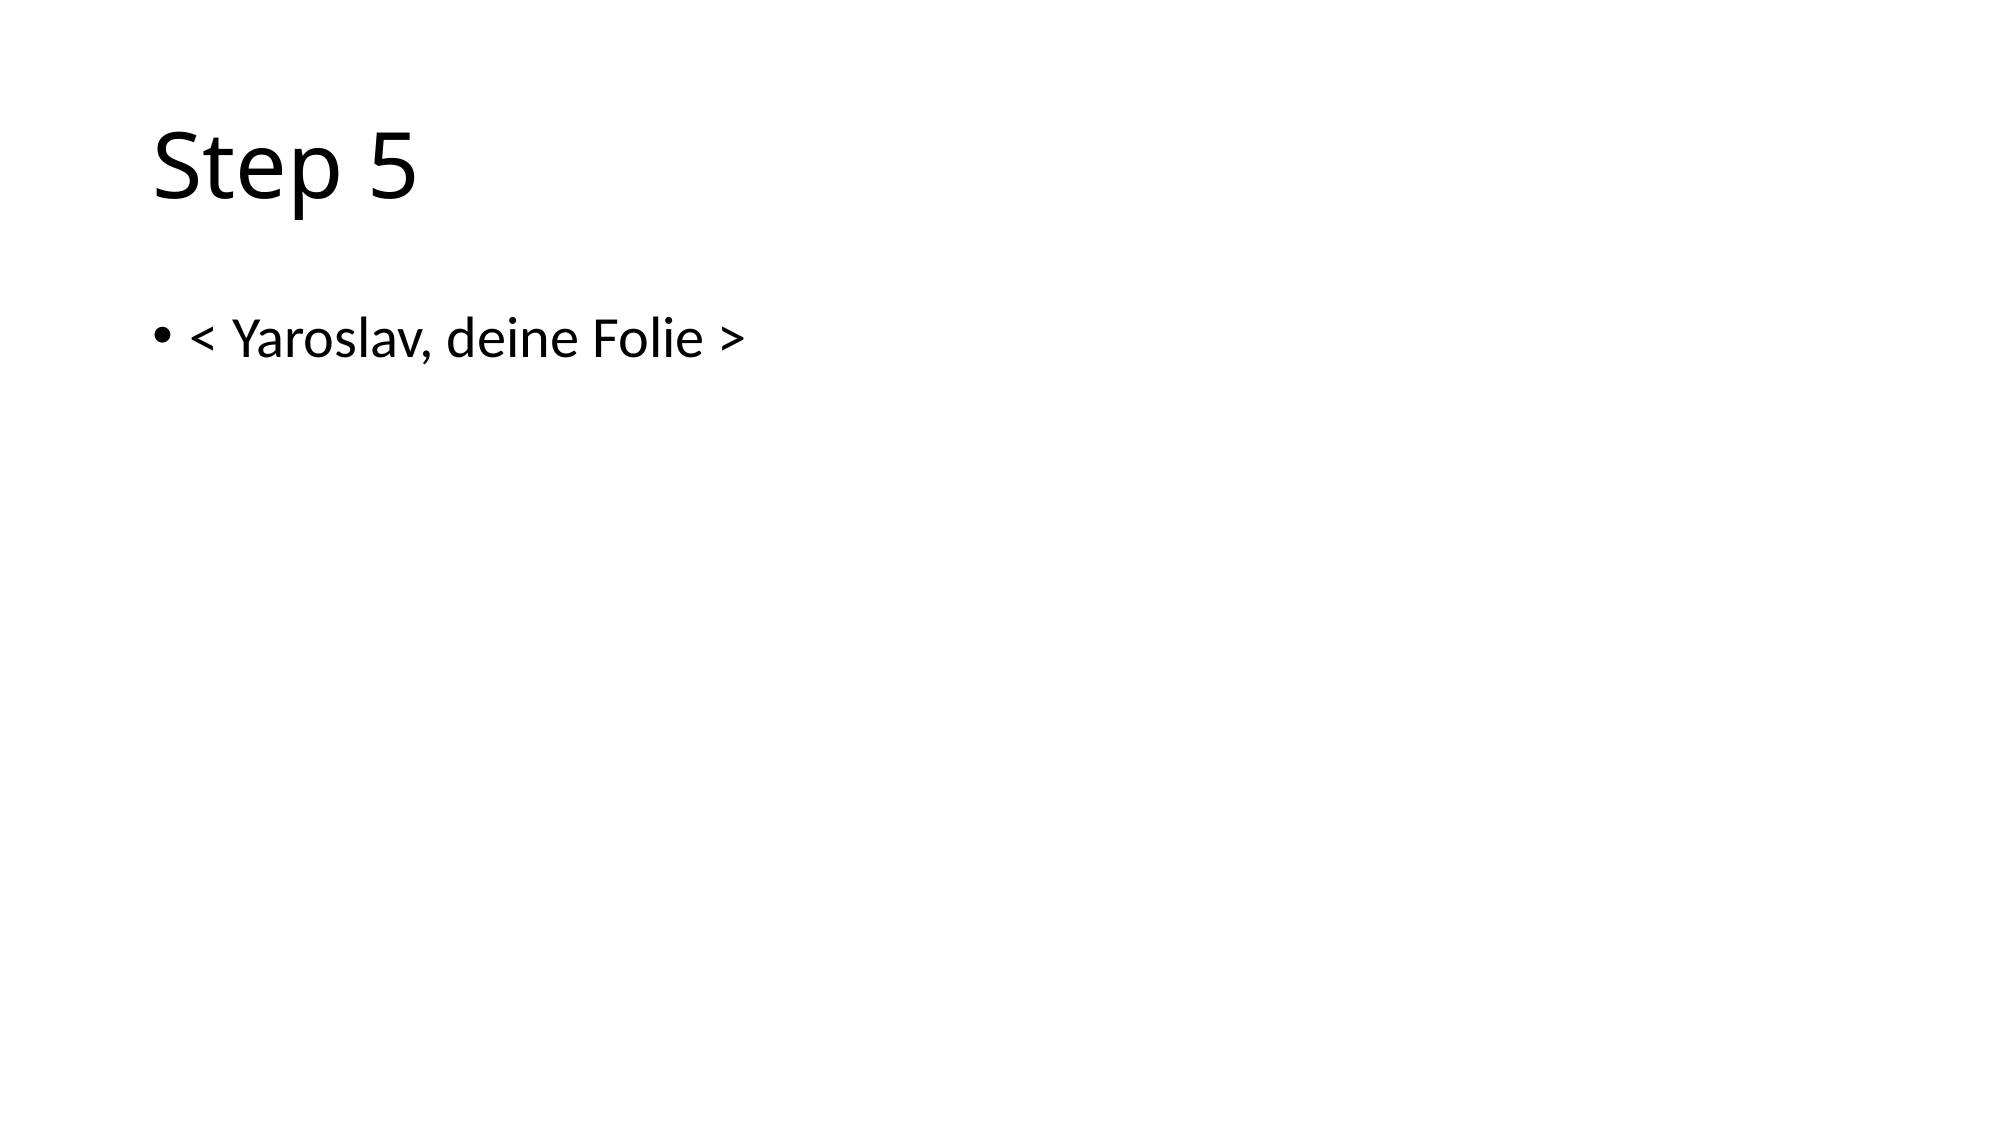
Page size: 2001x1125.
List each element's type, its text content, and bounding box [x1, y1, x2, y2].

list < Yaroslav, deine Folie > [137, 299, 1863, 1014]
title Step 5 [137, 59, 1863, 278]
